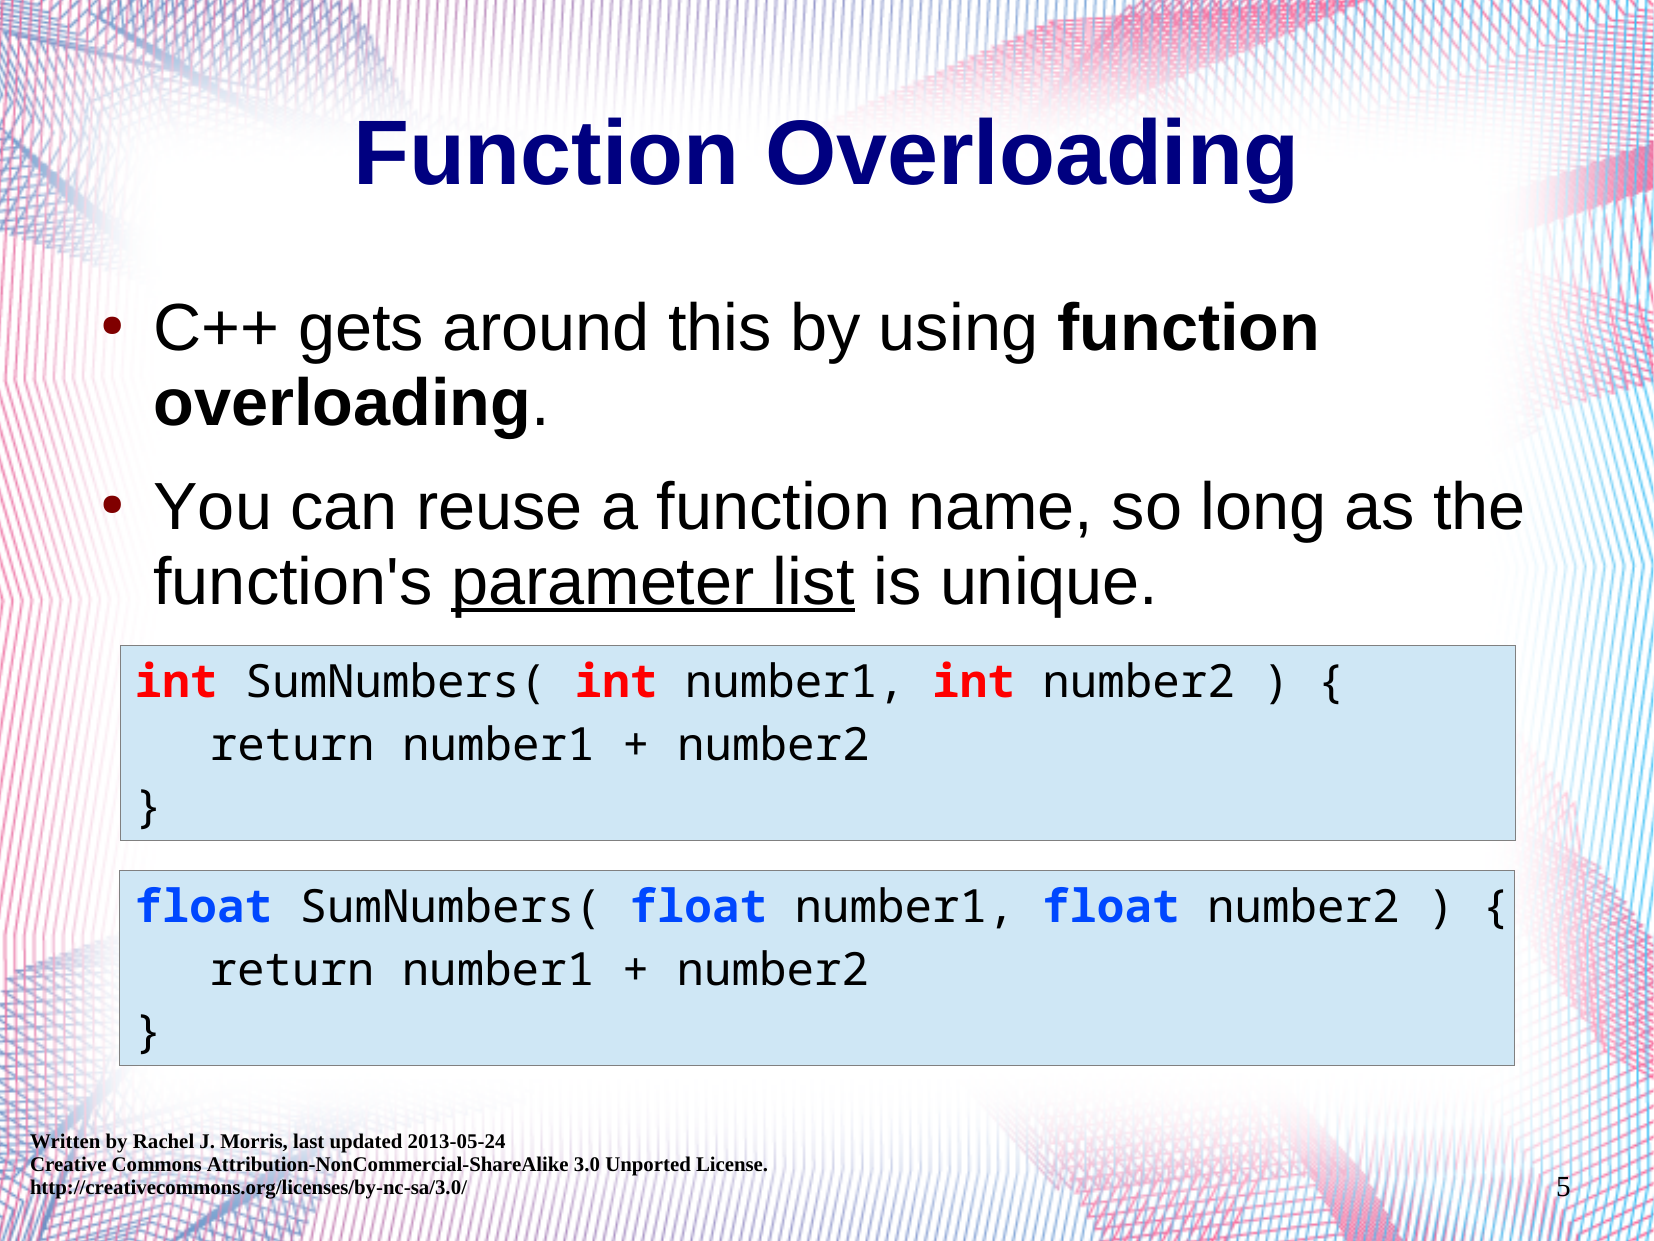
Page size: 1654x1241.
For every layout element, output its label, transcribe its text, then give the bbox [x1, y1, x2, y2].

title Function Overloading [82, 49, 1571, 257]
picture [0, 0, 1654, 1241]
text_box int SumNumbers( int number1, int number2 ) { return number1 + number2 } [120, 645, 1516, 841]
list C++ gets around this by using function overloading. You can reuse a function name, so long as the function's parameter list is unique. [82, 290, 1571, 619]
text_box float SumNumbers( float number1, float number2 ) { return number1 + number2 } [119, 870, 1515, 1066]
